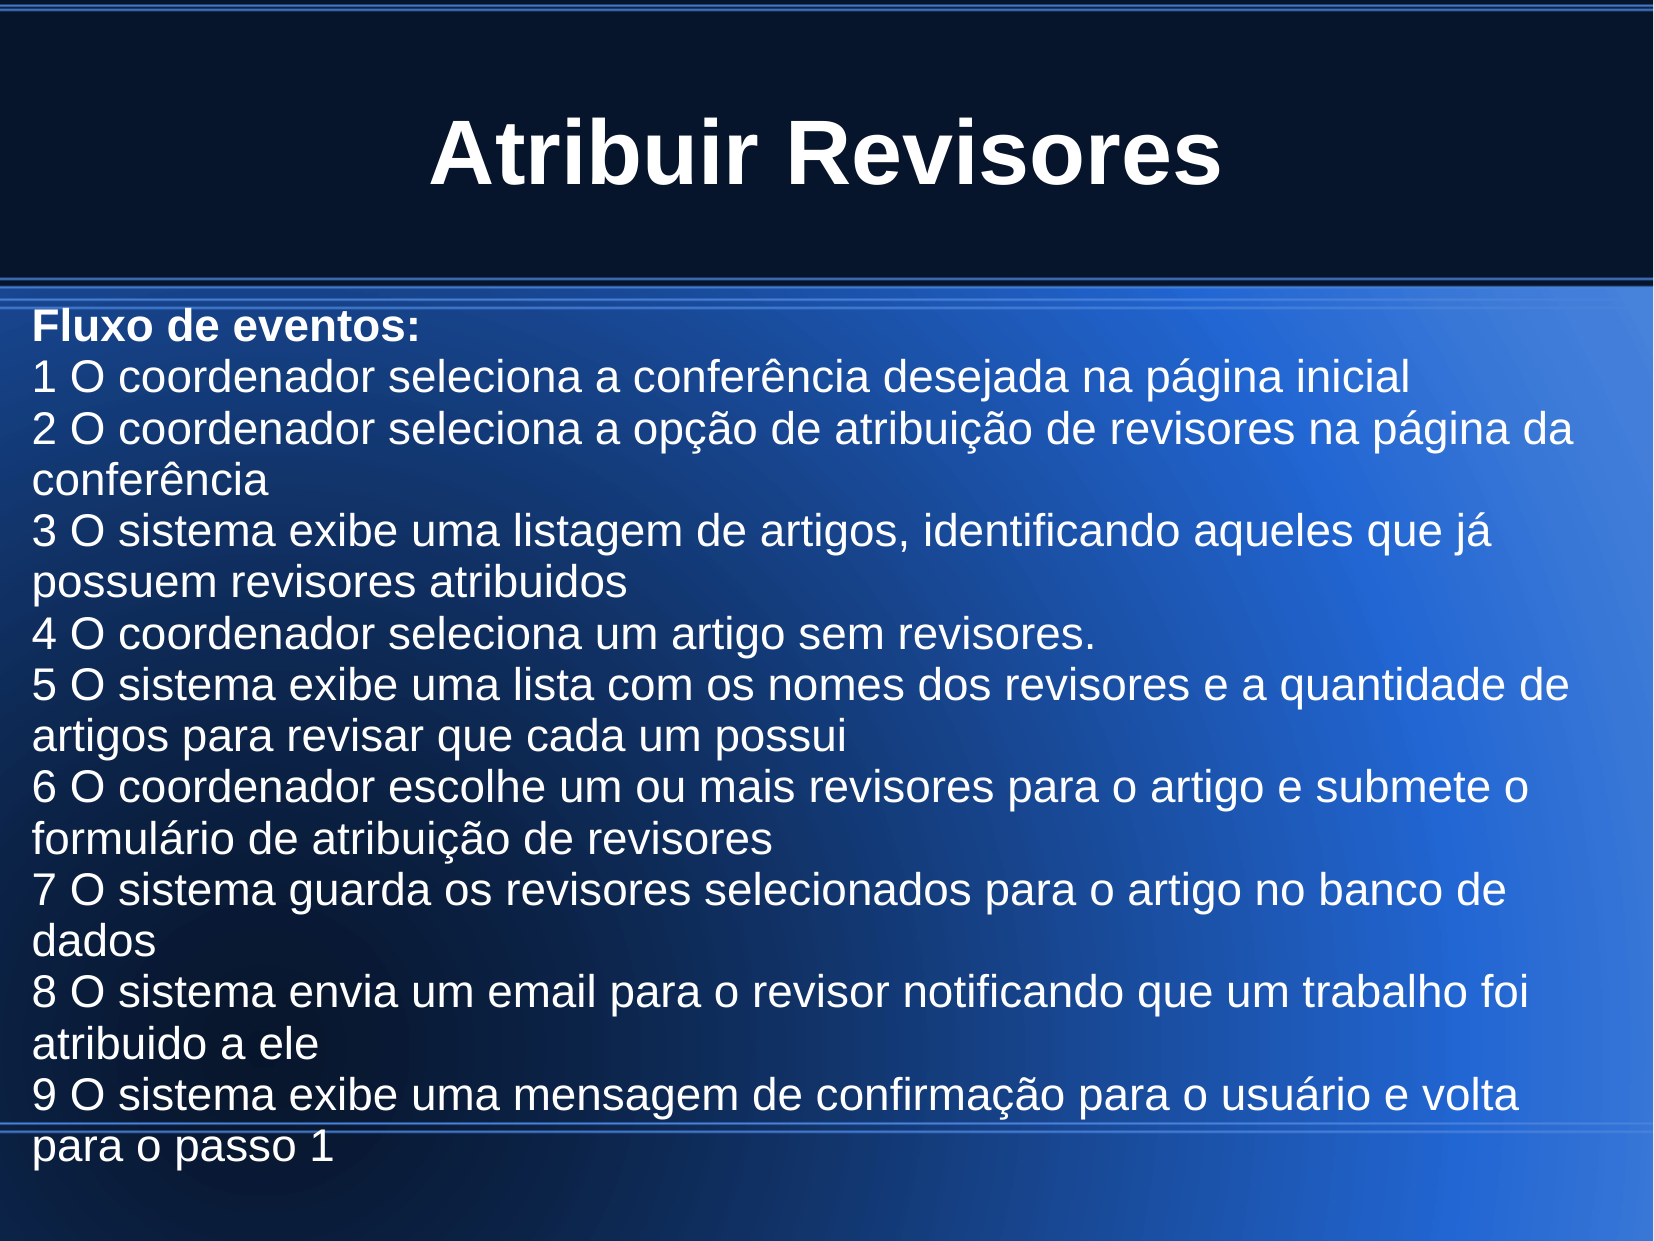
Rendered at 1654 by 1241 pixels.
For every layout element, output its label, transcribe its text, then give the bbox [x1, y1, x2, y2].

subtitle Fluxo de eventos: 1 O coordenador seleciona a conferência desejada na página inicial 2 O coordenador seleciona a opção de atribuição de revisores na página da conferência 3 O sistema exibe uma listagem de artigos, identificando aqueles que já possuem revisores atribuidos 4 O coordenador seleciona um artigo sem revisores. 5 O sistema exibe uma lista com os nomes dos revisores e a quantidade de artigos para revisar que cada um possui 6 O coordenador escolhe um ou mais revisores para o artigo e submete o formulário de atribuição de revisores 7 O sistema guarda os revisores selecionados para o artigo no banco de dados 8 O sistema envia um email para o revisor notificando que um trabalho foi atribuido a ele 9 O sistema exibe uma mensagem de confirmação para o usuário e volta para o passo 1 [31, 282, 1607, 1189]
title Atribuir Revisores [82, 49, 1571, 257]
picture [0, 0, 1654, 1241]
